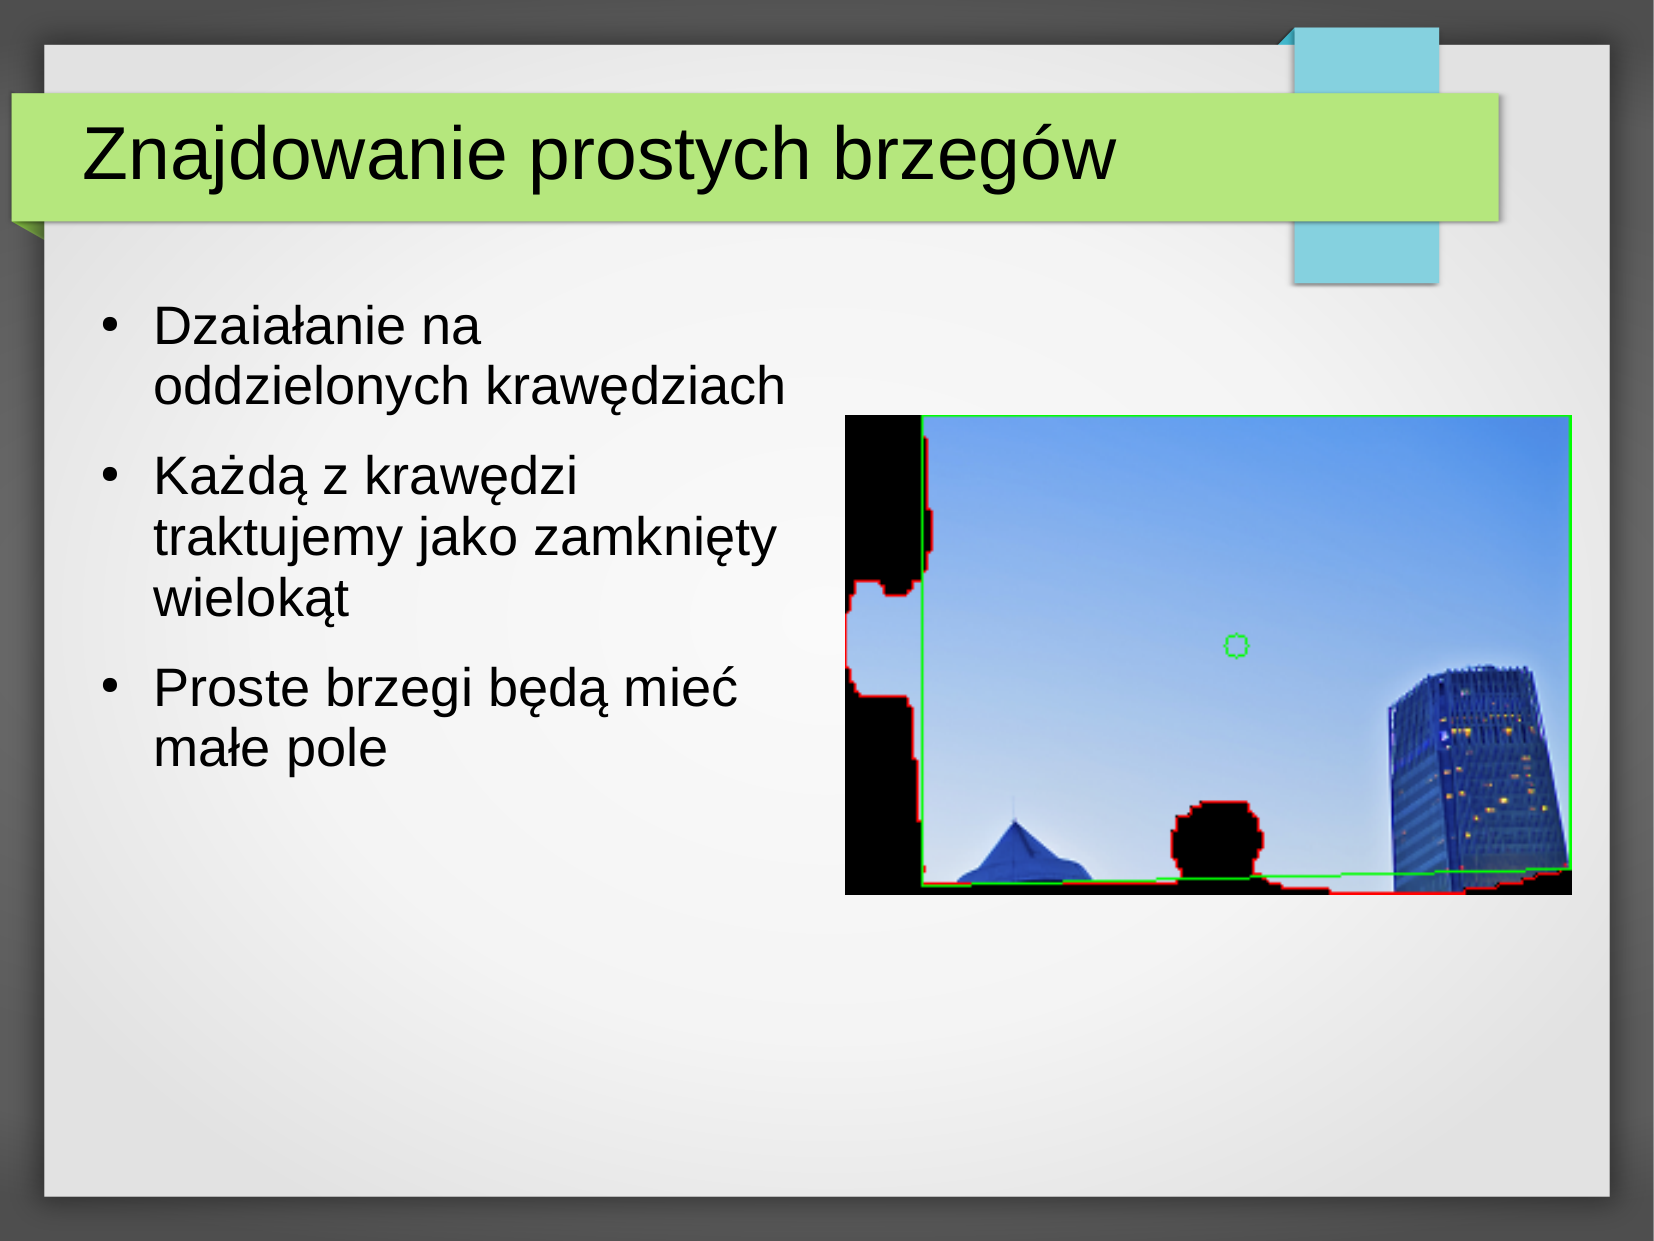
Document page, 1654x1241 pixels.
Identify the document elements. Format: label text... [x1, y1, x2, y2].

title Znajdowanie prostych brzegów [82, 94, 1264, 213]
list Dzaiałanie na oddzielonych krawędziach Każdą z krawędzi traktujemy jako zamknięty wielokąt Proste brzegi będą mieć małe pole [82, 295, 809, 1015]
picture [0, 0, 1654, 1241]
